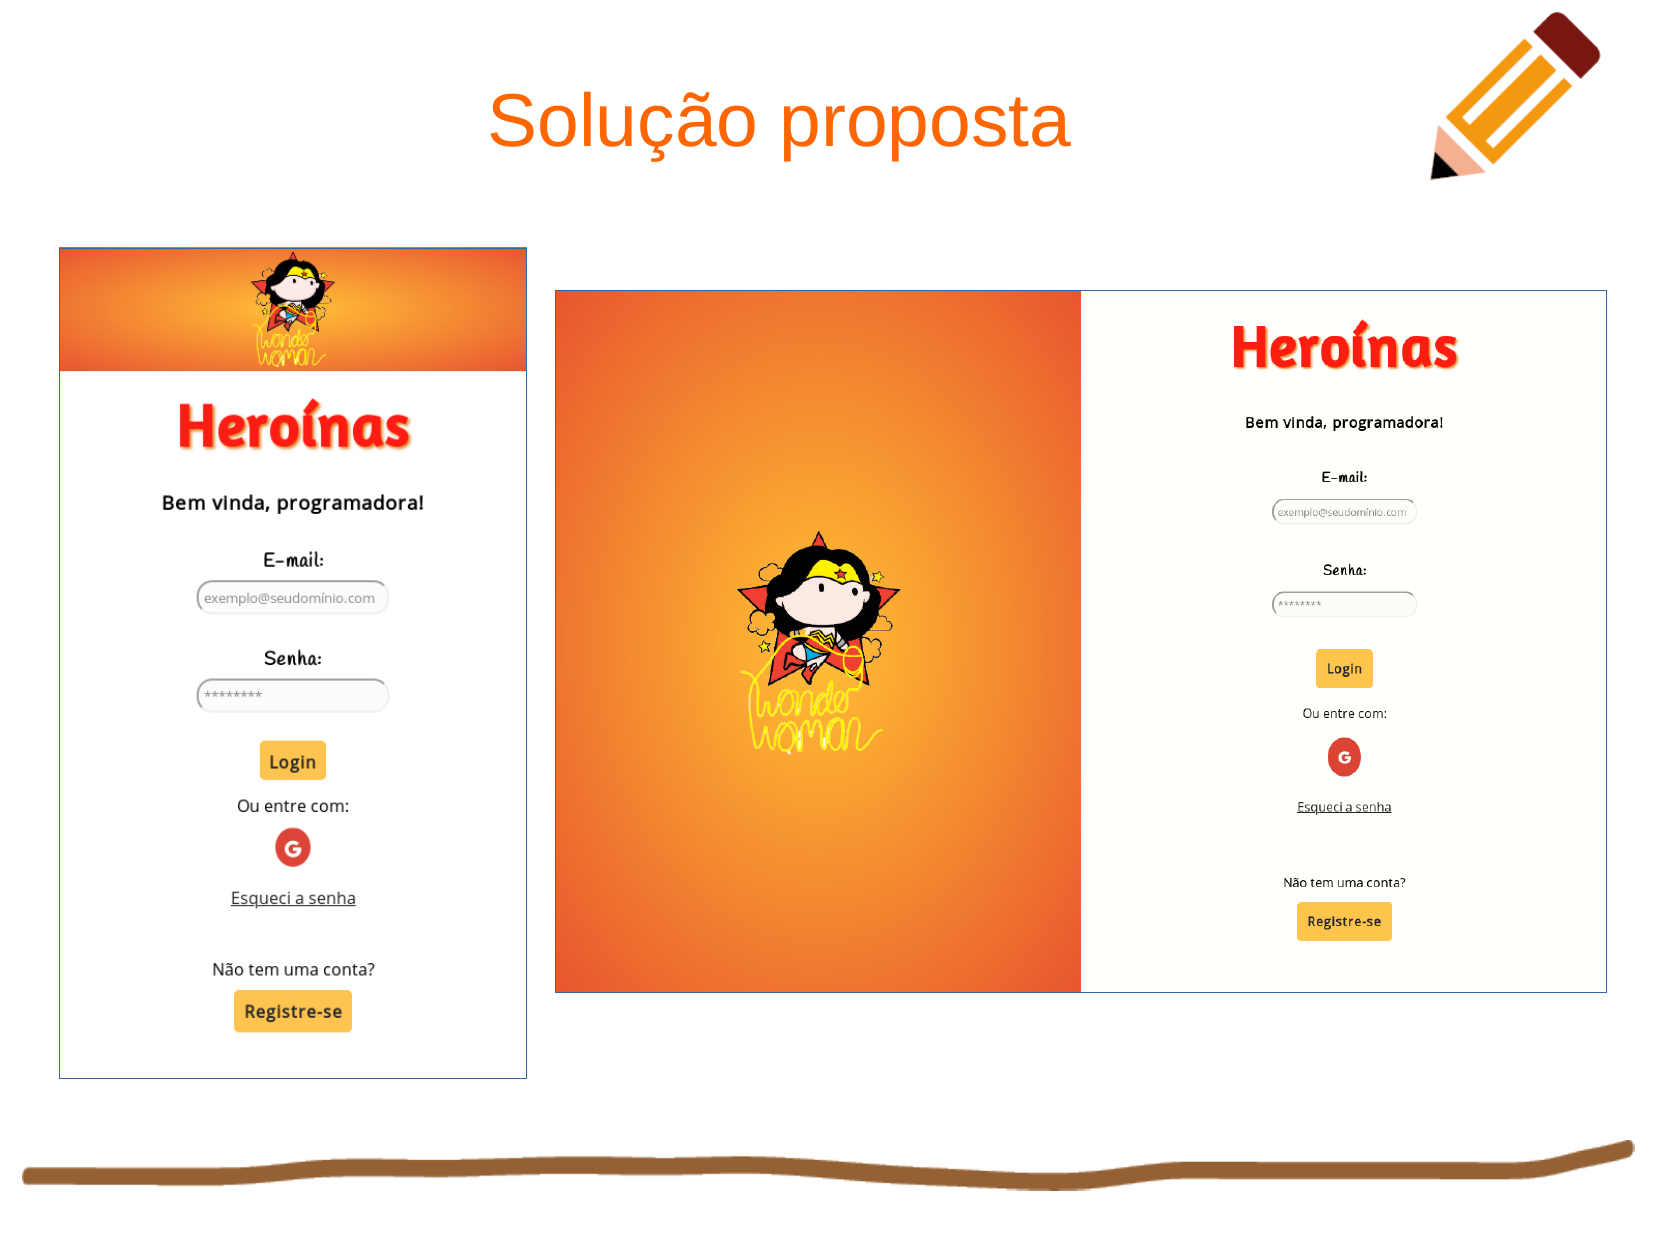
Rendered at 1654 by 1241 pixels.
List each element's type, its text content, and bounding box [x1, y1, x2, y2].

picture [59, 247, 527, 1079]
picture [22, 1140, 1635, 1191]
title Solução proposta [106, 59, 1453, 182]
picture [1430, 12, 1601, 181]
picture [555, 290, 1607, 993]
